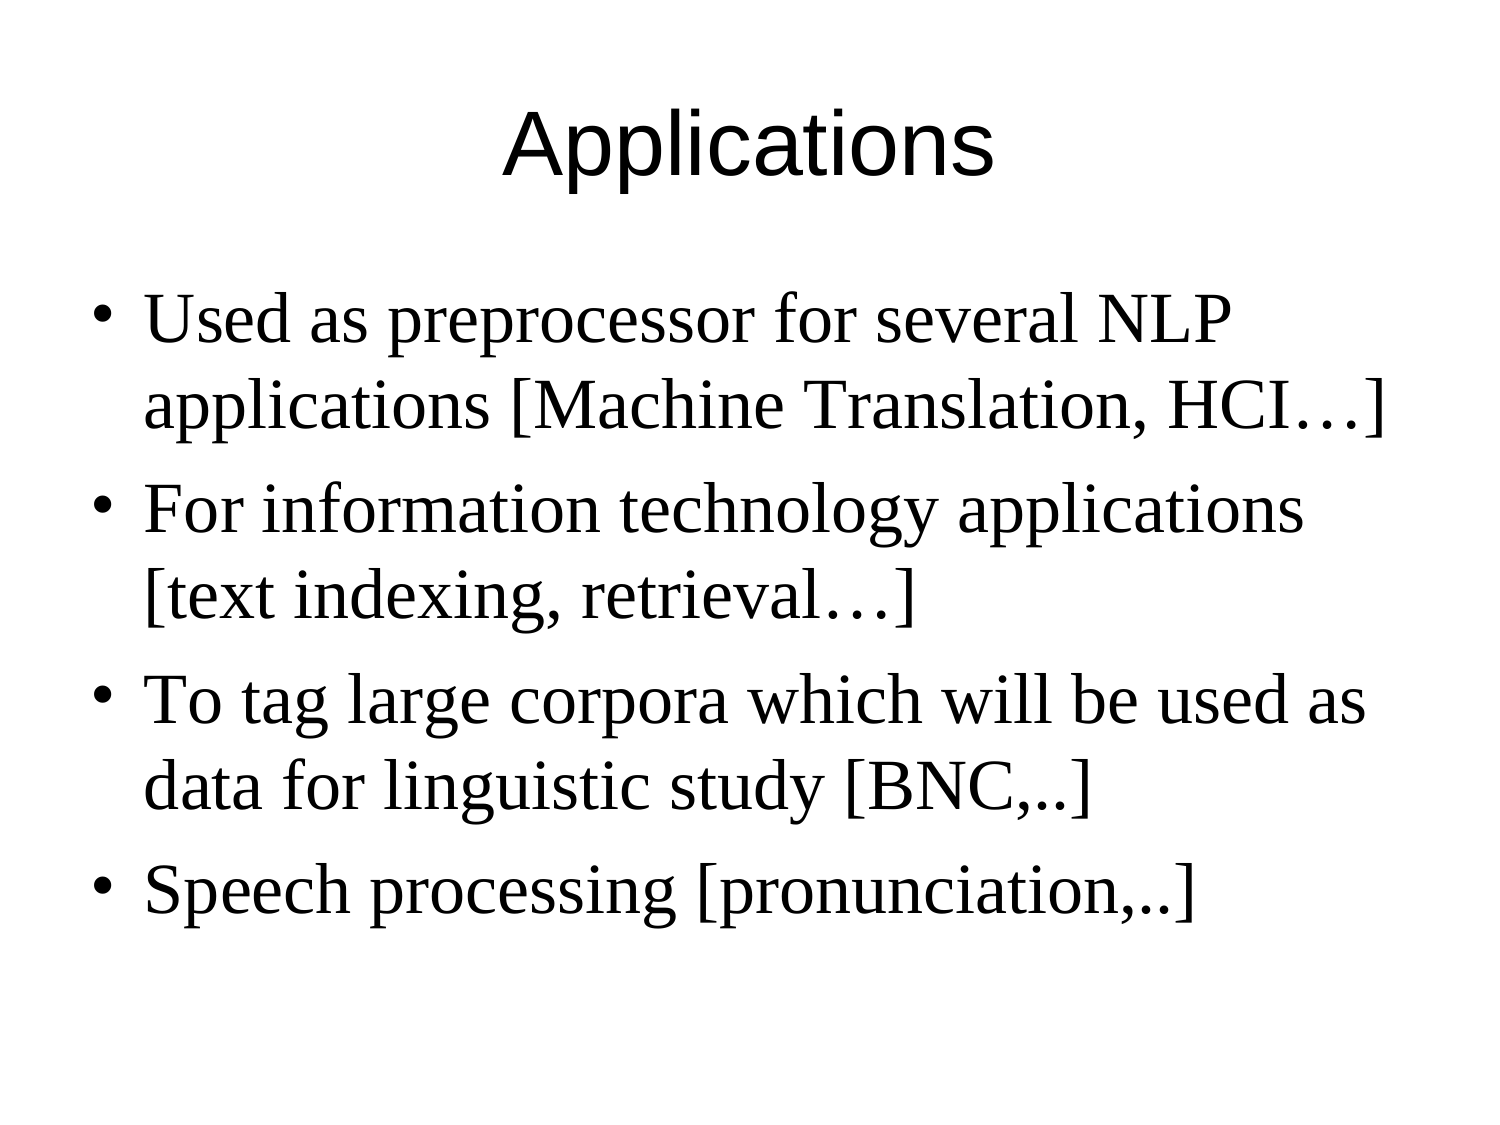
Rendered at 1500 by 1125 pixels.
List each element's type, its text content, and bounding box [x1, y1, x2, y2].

title Applications [75, 45, 1426, 233]
list Used as preprocessor for several NLP applications [Machine Translation, HCI…] For information technology applications [text indexing, retrieval…] To tag large corpora which will be used as data for linguistic study [BNC,..] Speech processing [pronunciation,..] [75, 262, 1426, 1005]
